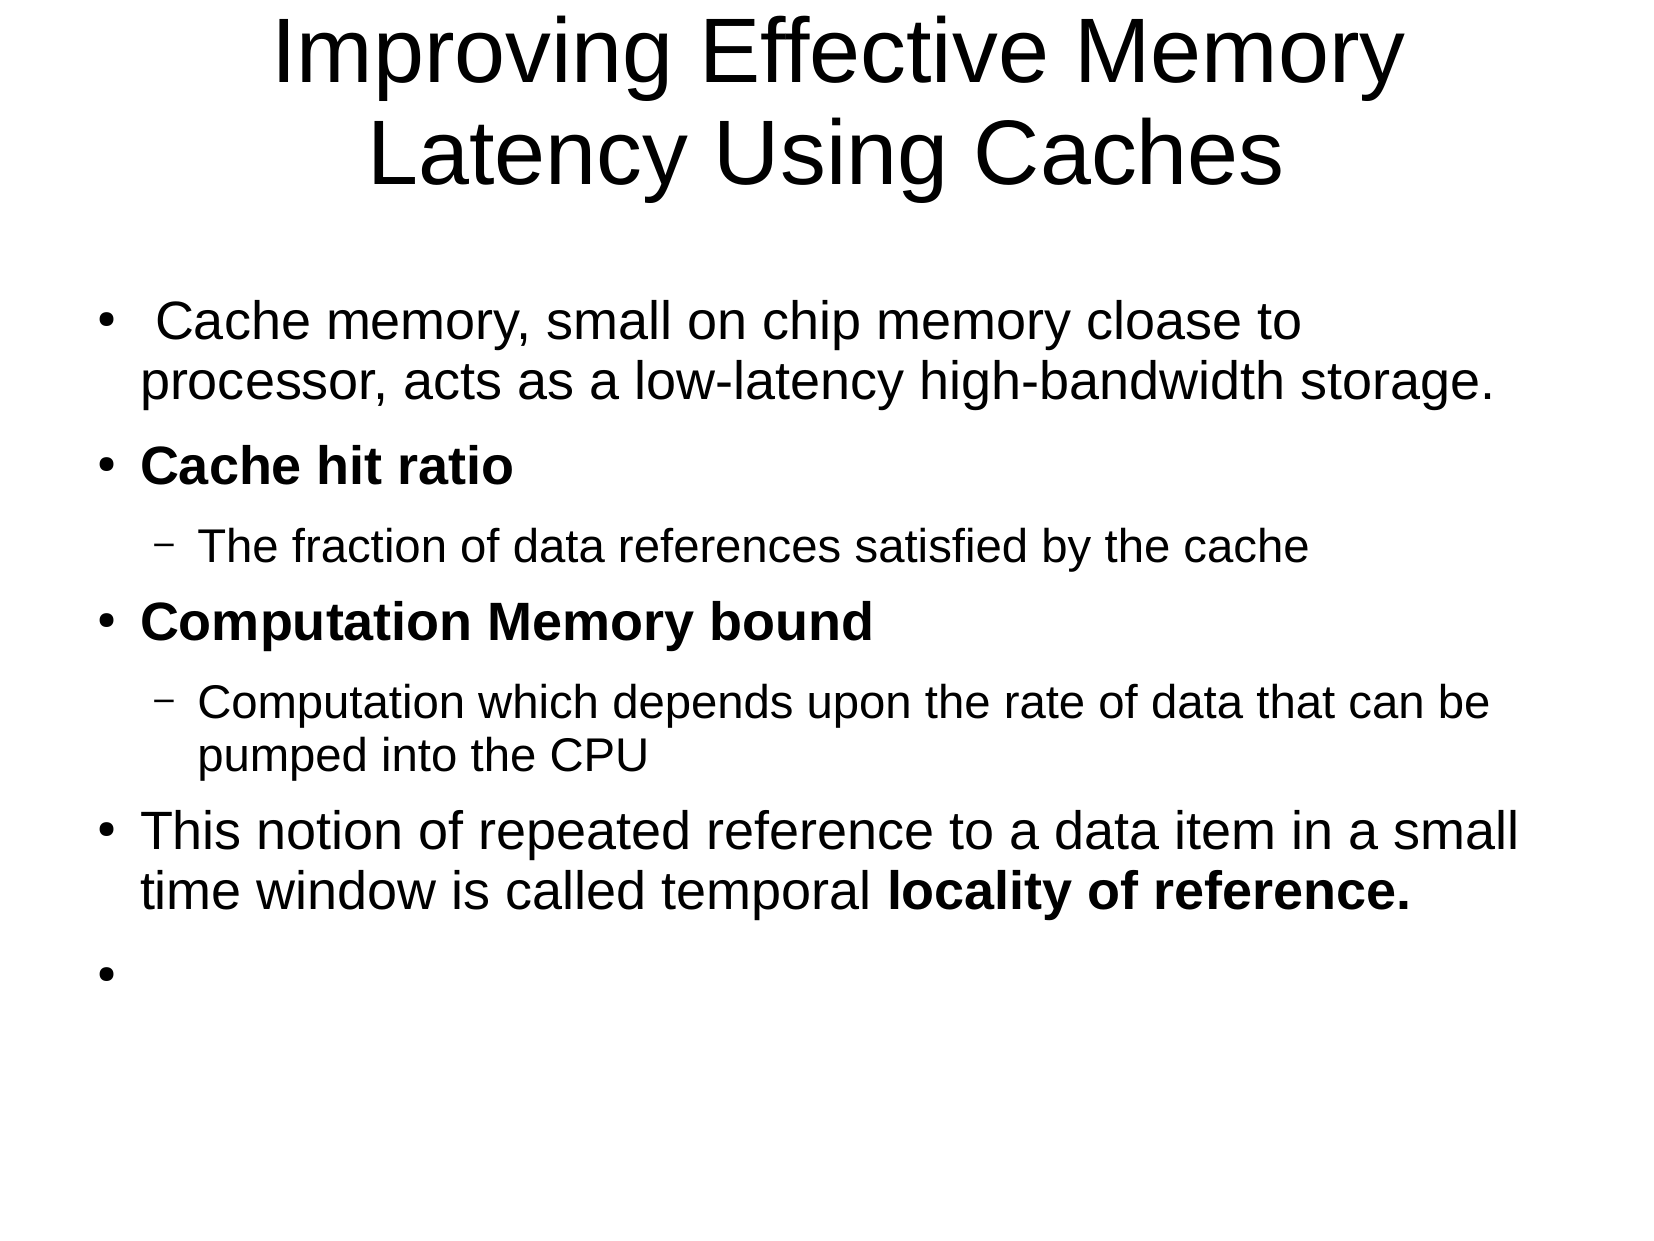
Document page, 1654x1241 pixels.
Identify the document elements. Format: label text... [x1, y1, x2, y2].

title Improving Effective Memory Latency Using Caches [82, 0, 1571, 307]
list Cache memory, small on chip memory cloase to processor, acts as a low-latency high-bandwidth storage. Cache hit ratio The fraction of data references satisfied by the cache Computation Memory bound Computation which depends upon the rate of data that can be pumped into the CPU This notion of repeated reference to a data item in a small time window is called temporal locality of reference. [82, 290, 1538, 1010]
